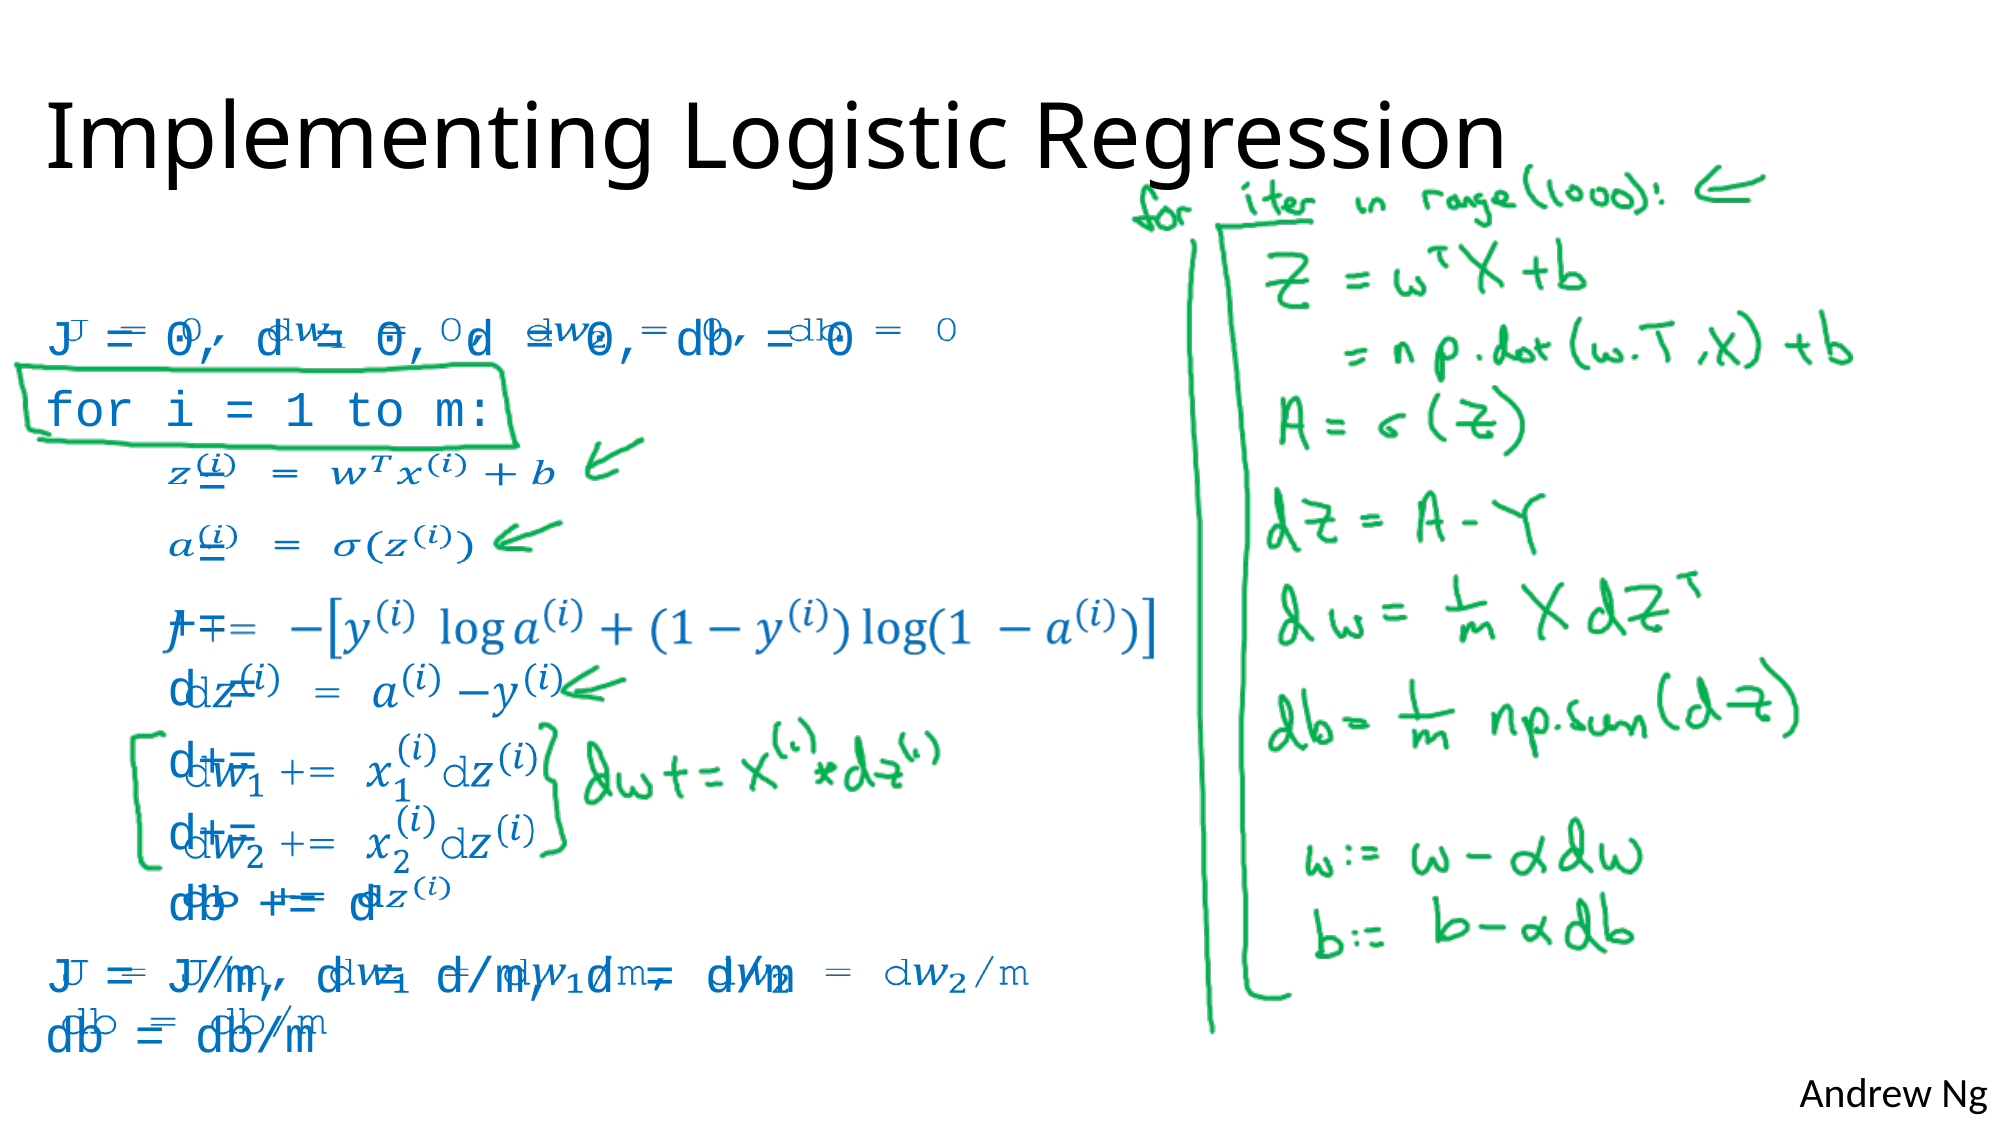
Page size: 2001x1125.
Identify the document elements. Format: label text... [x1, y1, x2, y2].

picture [14, 164, 1853, 1034]
title Implementing Logistic Regression [30, 29, 1755, 164]
text_box [29, 1034, 1396, 1072]
